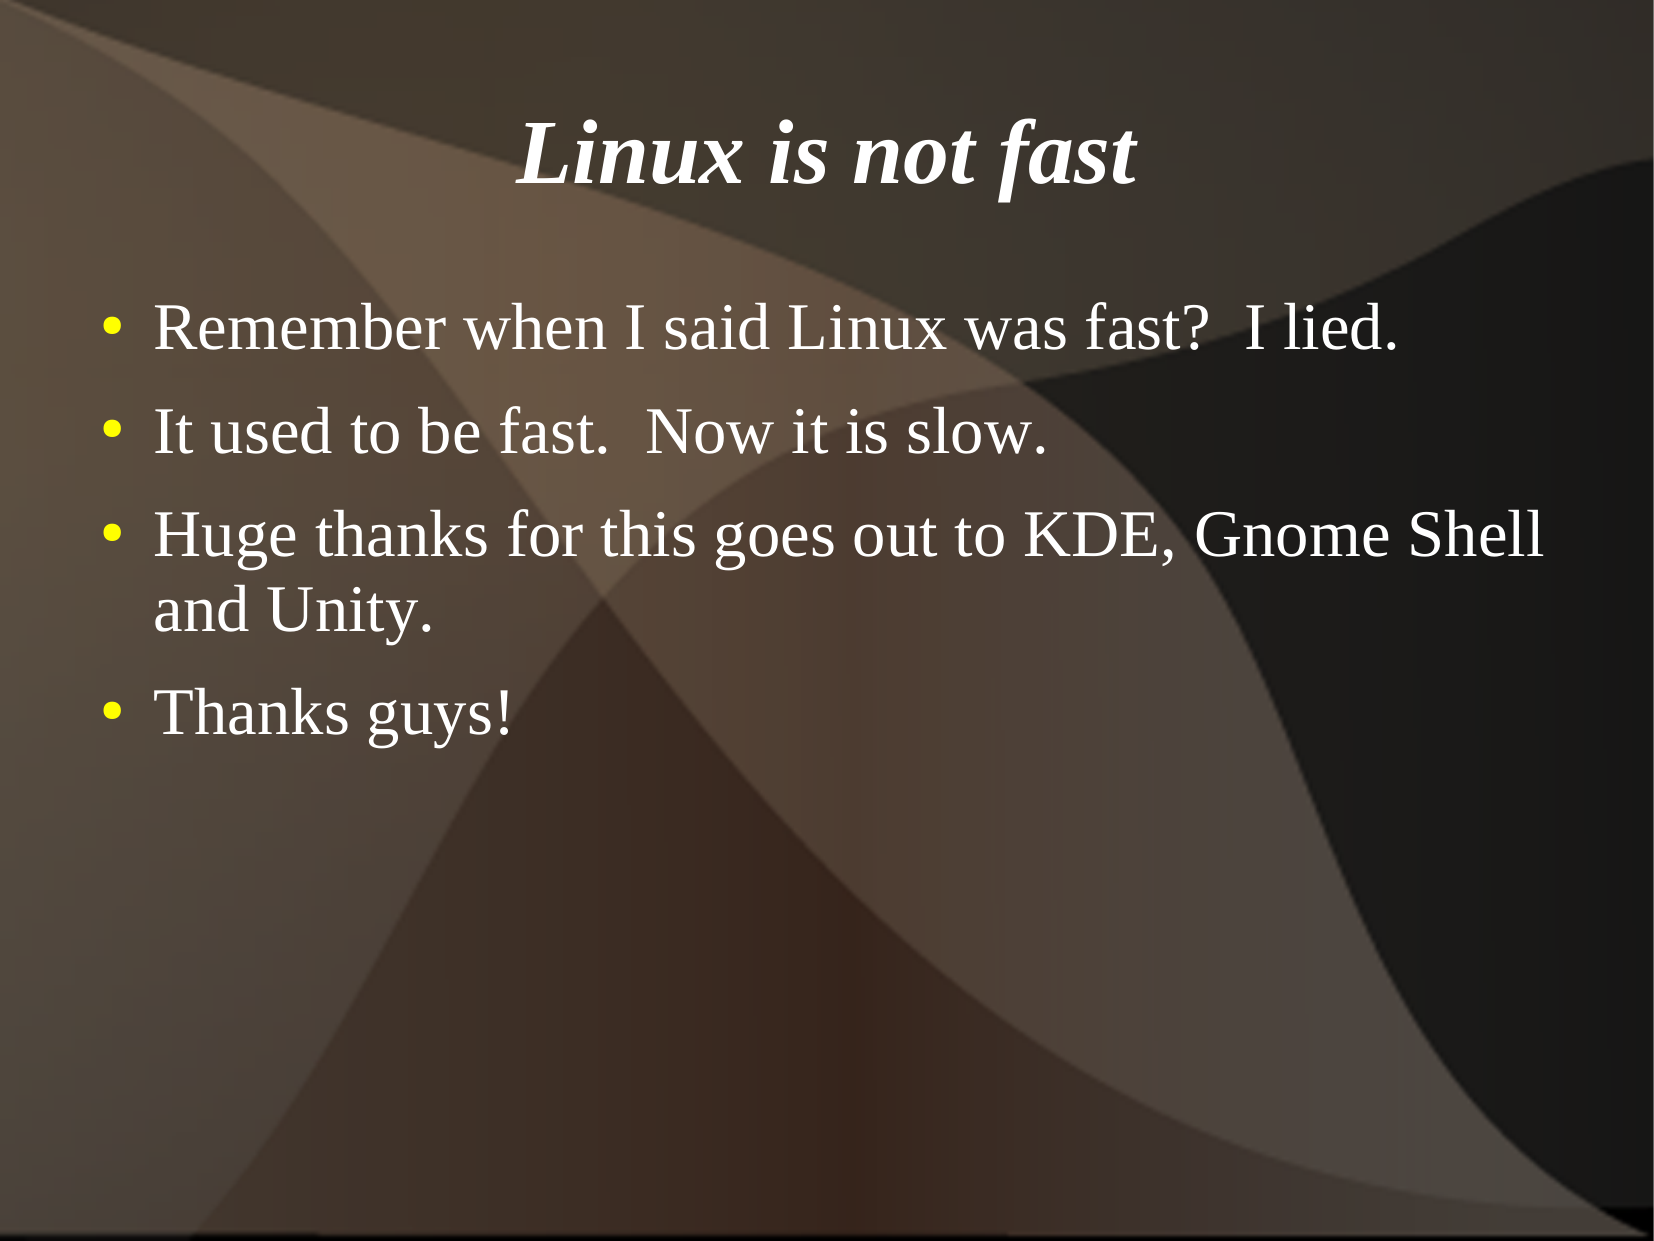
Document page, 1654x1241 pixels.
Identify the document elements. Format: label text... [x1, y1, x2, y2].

title Linux is not fast [82, 56, 1571, 250]
picture [0, 0, 1654, 1241]
list Remember when I said Linux was fast? I lied. It used to be fast. Now it is slow. Huge thanks for this goes out to KDE, Gnome Shell and Unity. Thanks guys! [82, 290, 1571, 1094]
